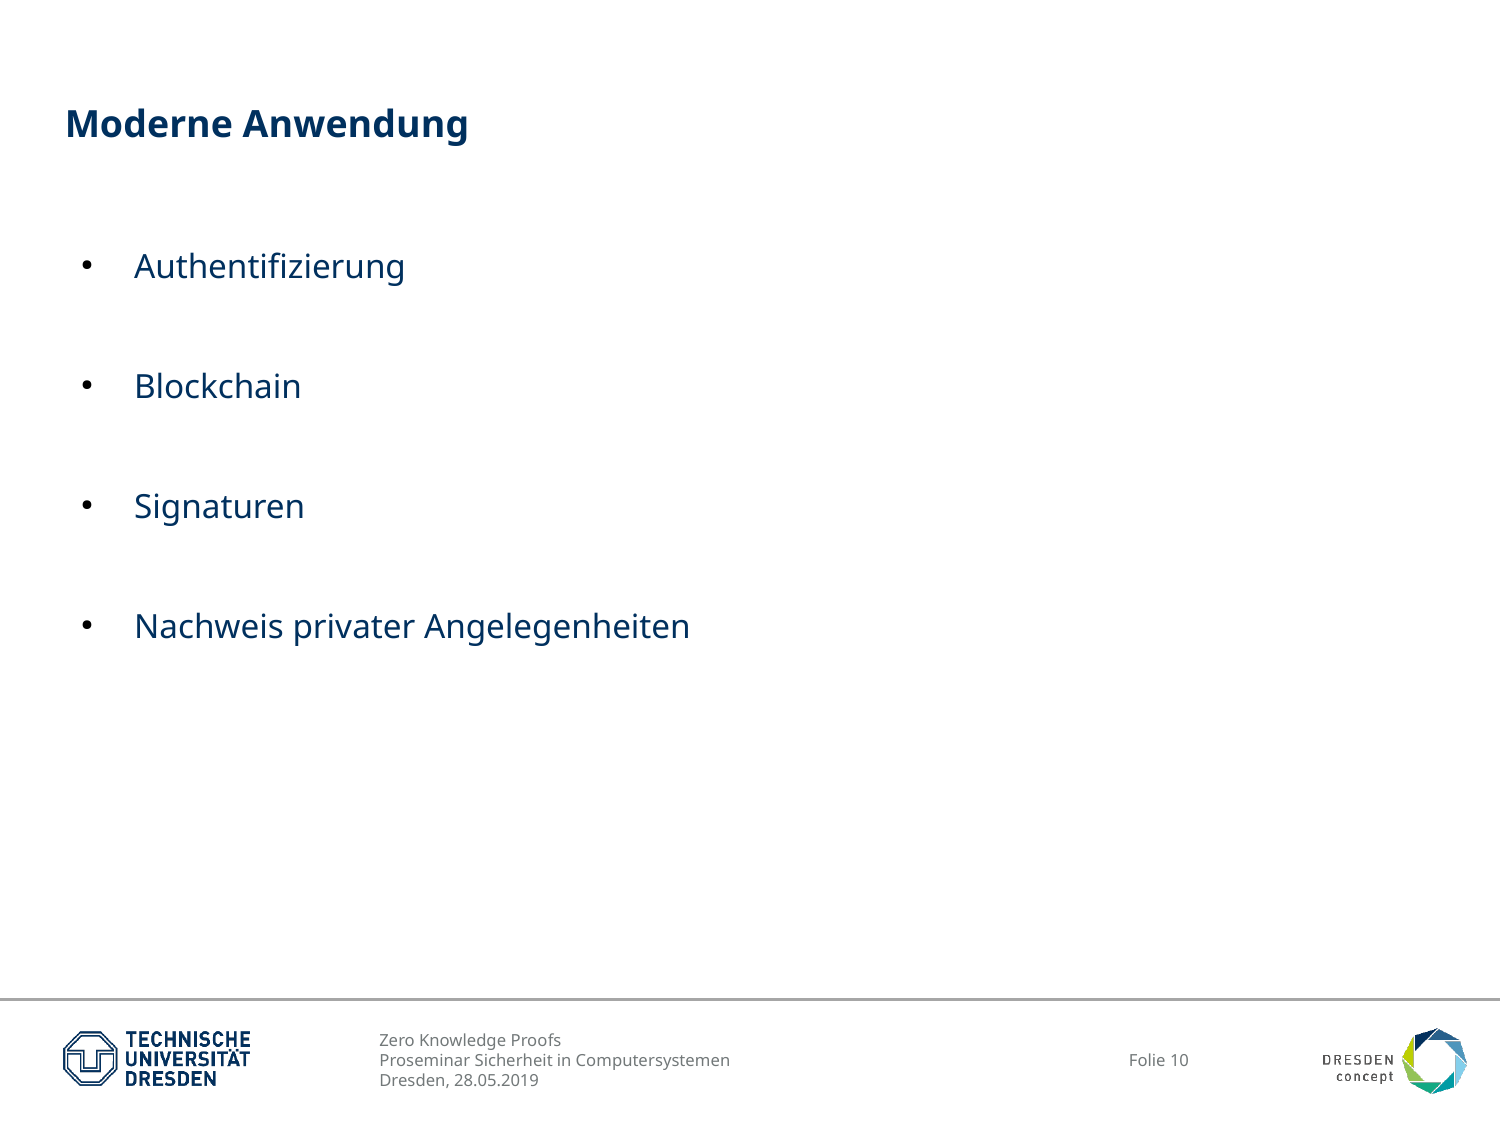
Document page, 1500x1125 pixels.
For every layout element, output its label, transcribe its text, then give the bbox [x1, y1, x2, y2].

list Authentifizierung Blockchain Signaturen Nachweis privater Angelegenheiten [63, 243, 1437, 941]
picture [63, 1031, 250, 1086]
picture [1323, 1028, 1467, 1094]
title Moderne Anwendung [64, 56, 1437, 190]
